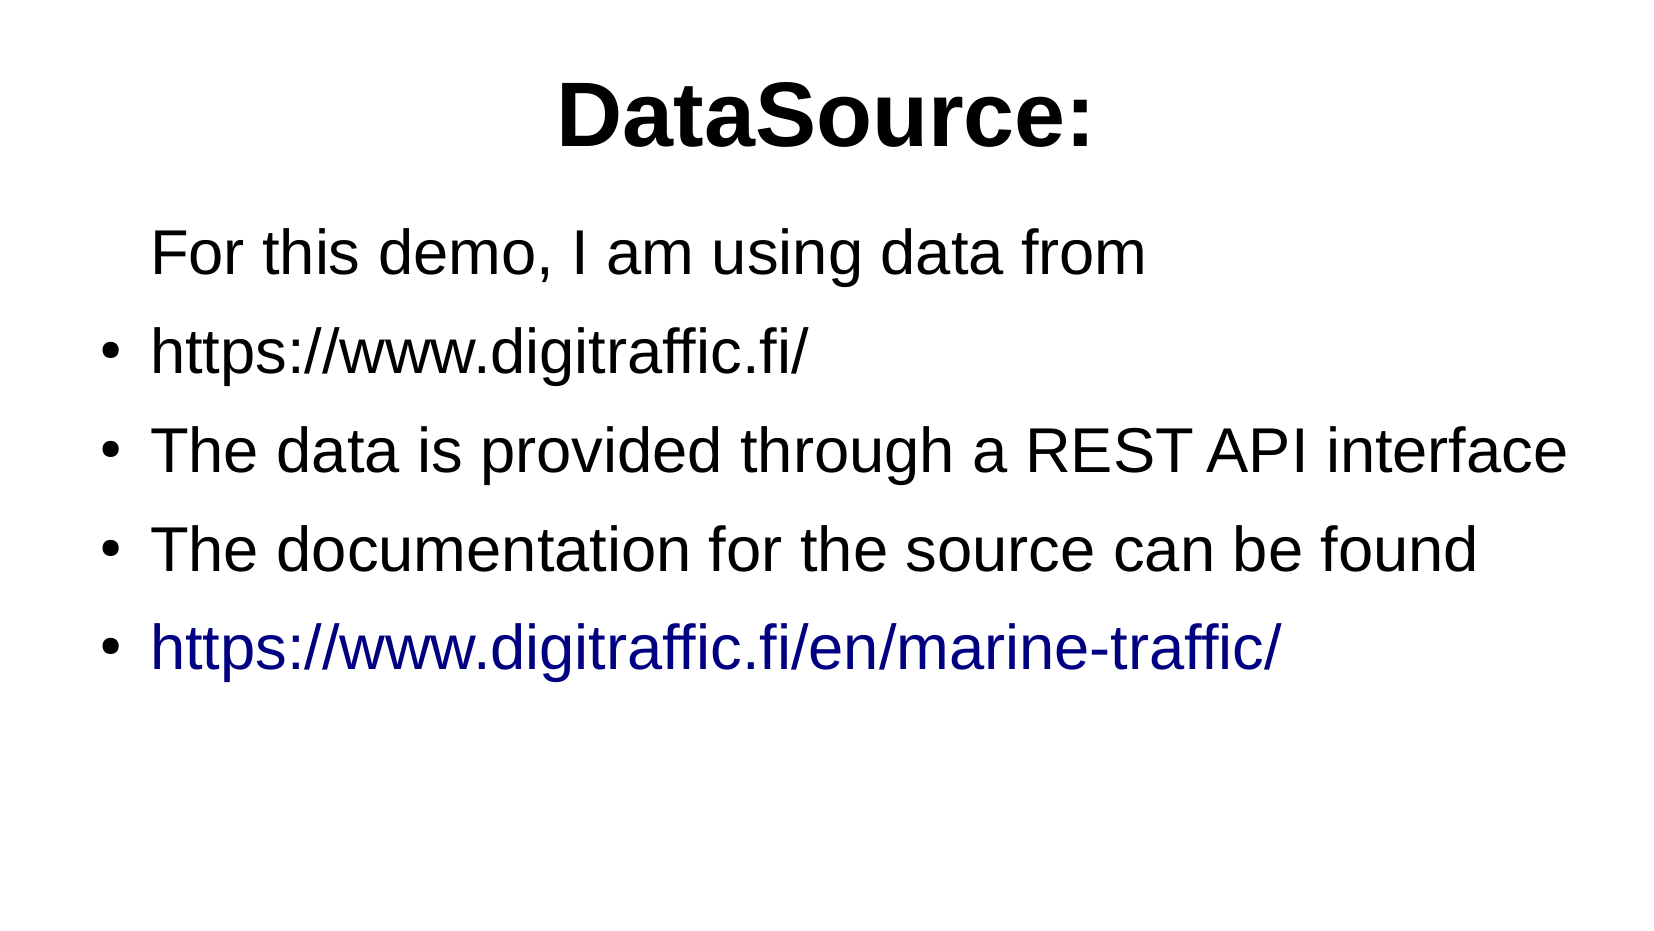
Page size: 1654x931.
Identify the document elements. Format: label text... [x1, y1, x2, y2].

list For this demo, I am using data from https://www.digitraffic.fi/ The data is provided through a REST API interface The documentation for the source can be found https://www.digitraffic.fi/en/marine-traffic/ [82, 217, 1571, 758]
title DataSource: [82, 37, 1571, 193]
